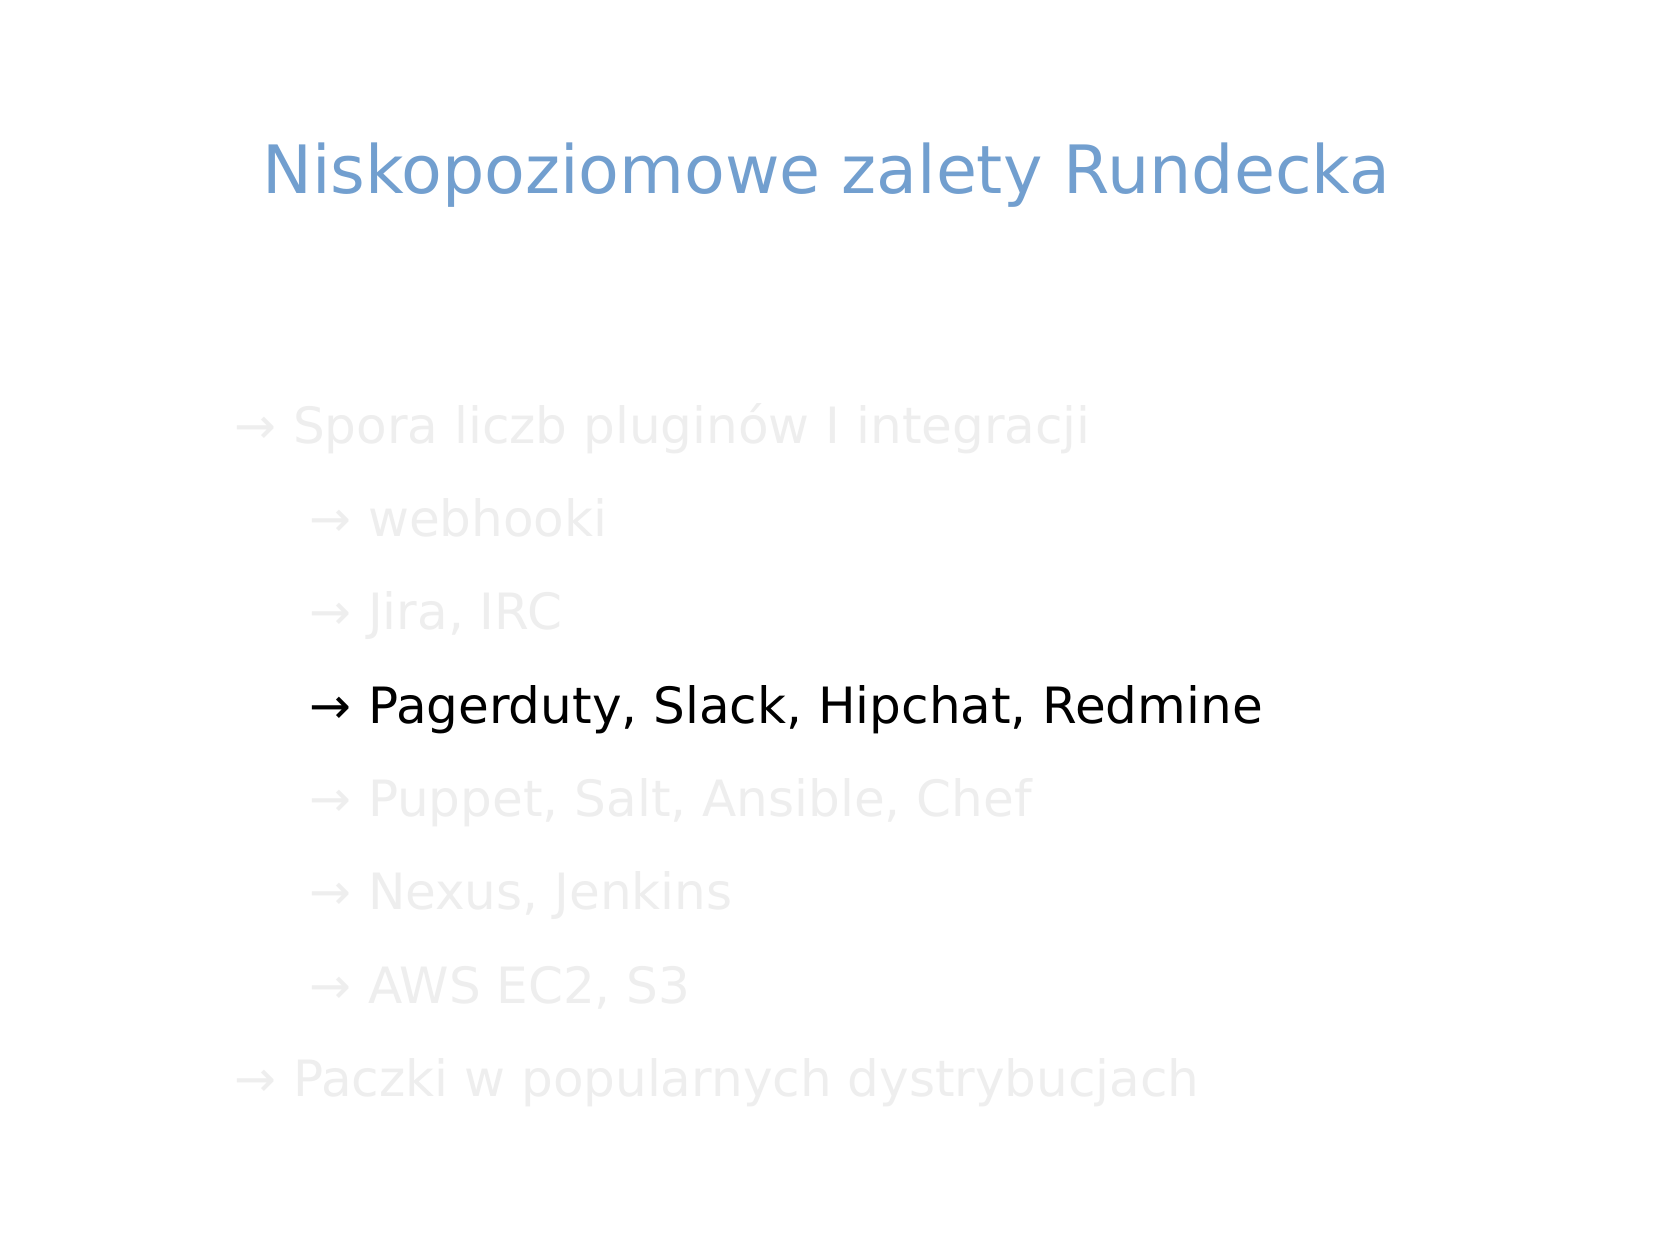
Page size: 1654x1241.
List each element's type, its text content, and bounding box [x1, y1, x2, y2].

text_box Niskopoziomowe zalety Rundecka [247, 123, 1407, 217]
text_box → Spora liczb pluginów I integracji → webhooki → Jira, IRC → Pagerduty, Slack, Hipchat, Redmine → Puppet, Salt, Ansible, Chef → Nexus, Jenkins → AWS EC2, S3 → Paczki w popularnych dystrybucjach [220, 360, 1279, 1087]
